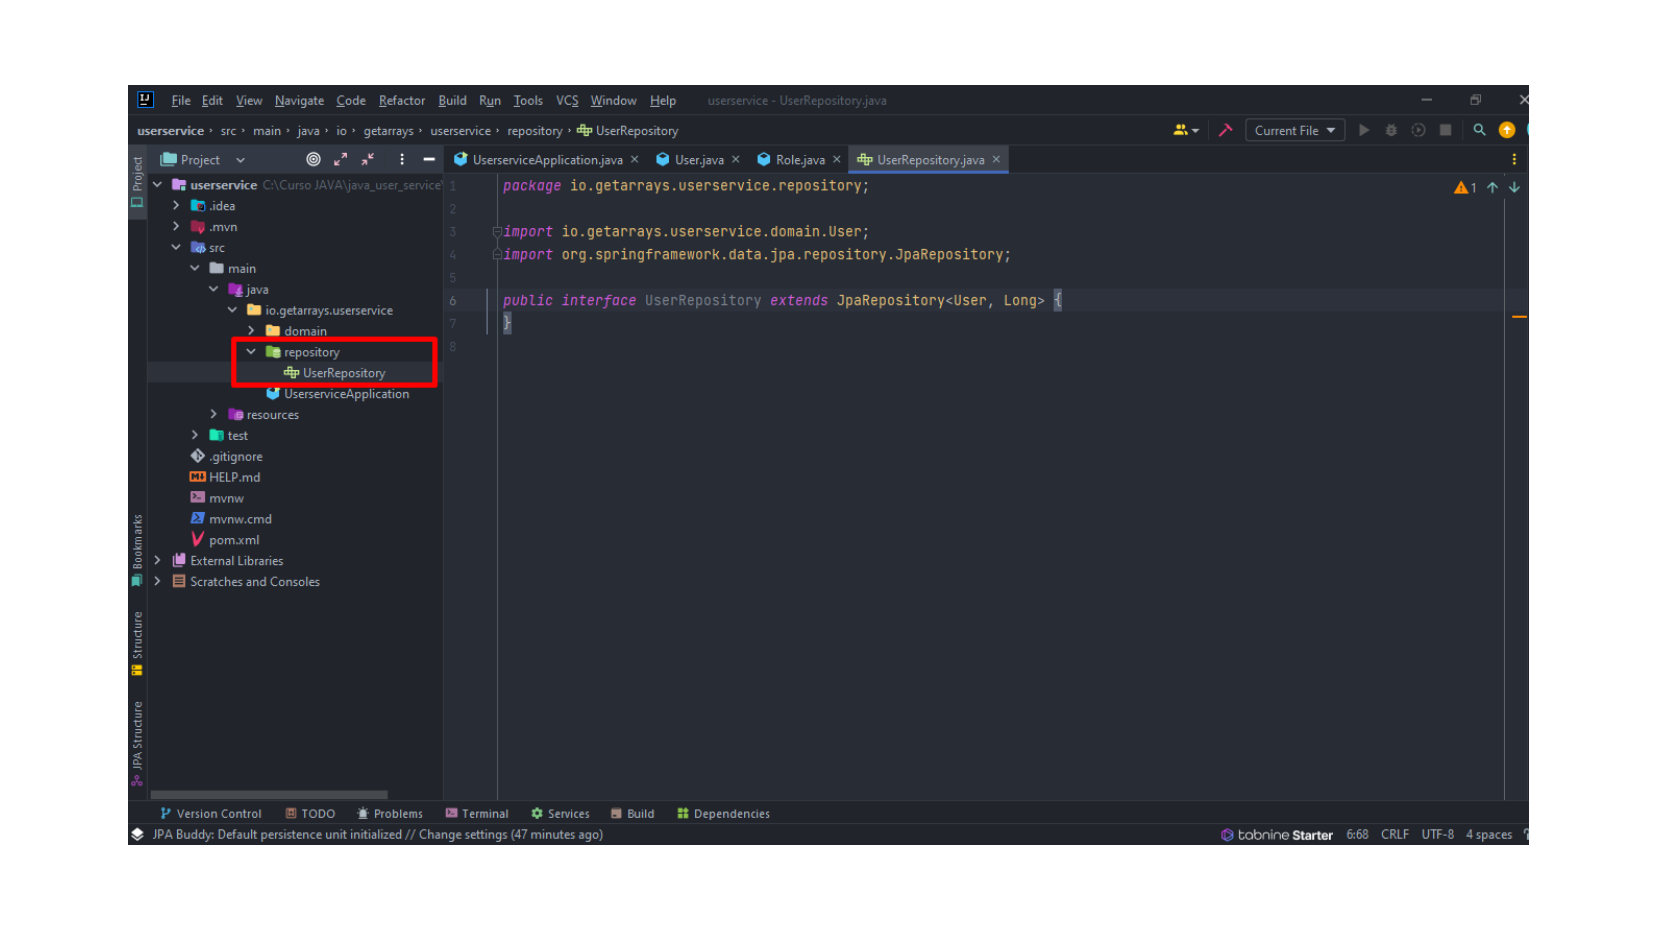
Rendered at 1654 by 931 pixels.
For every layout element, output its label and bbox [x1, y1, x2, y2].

picture [128, 85, 1529, 845]
